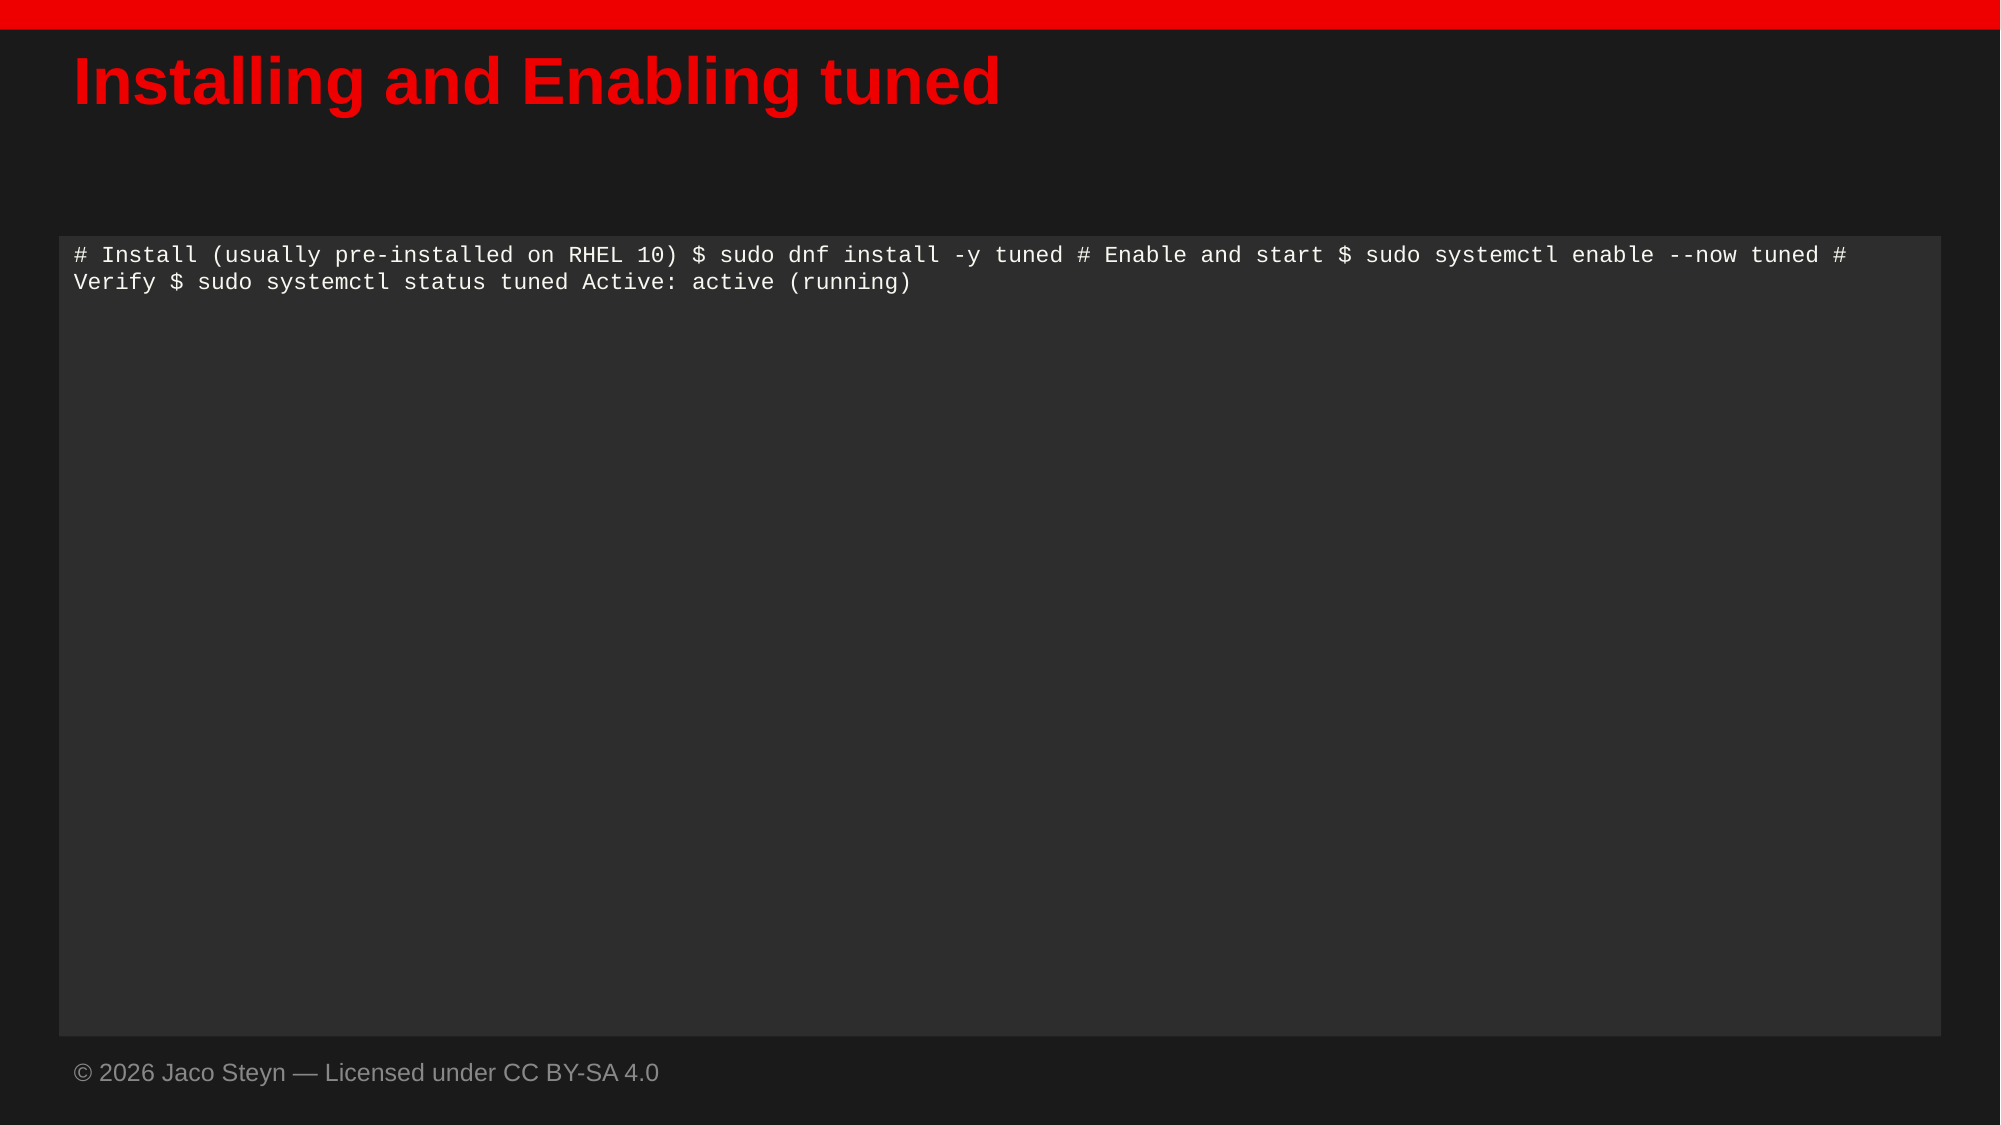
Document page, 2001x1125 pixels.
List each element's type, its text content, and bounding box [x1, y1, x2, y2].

text_box [0, 0, 2001, 30]
text_box Installing and Enabling tuned [59, 36, 1942, 208]
text_box © 2026 Jaco Steyn — Licensed under CC BY-SA 4.0 [59, 1051, 1942, 1093]
text_box # Install (usually pre-installed on RHEL 10) $ sudo dnf install -y tuned # Enable and start $ sudo systemctl enable --now tuned # Verify $ sudo systemctl status tuned Active: active (running) [59, 236, 1942, 1037]
